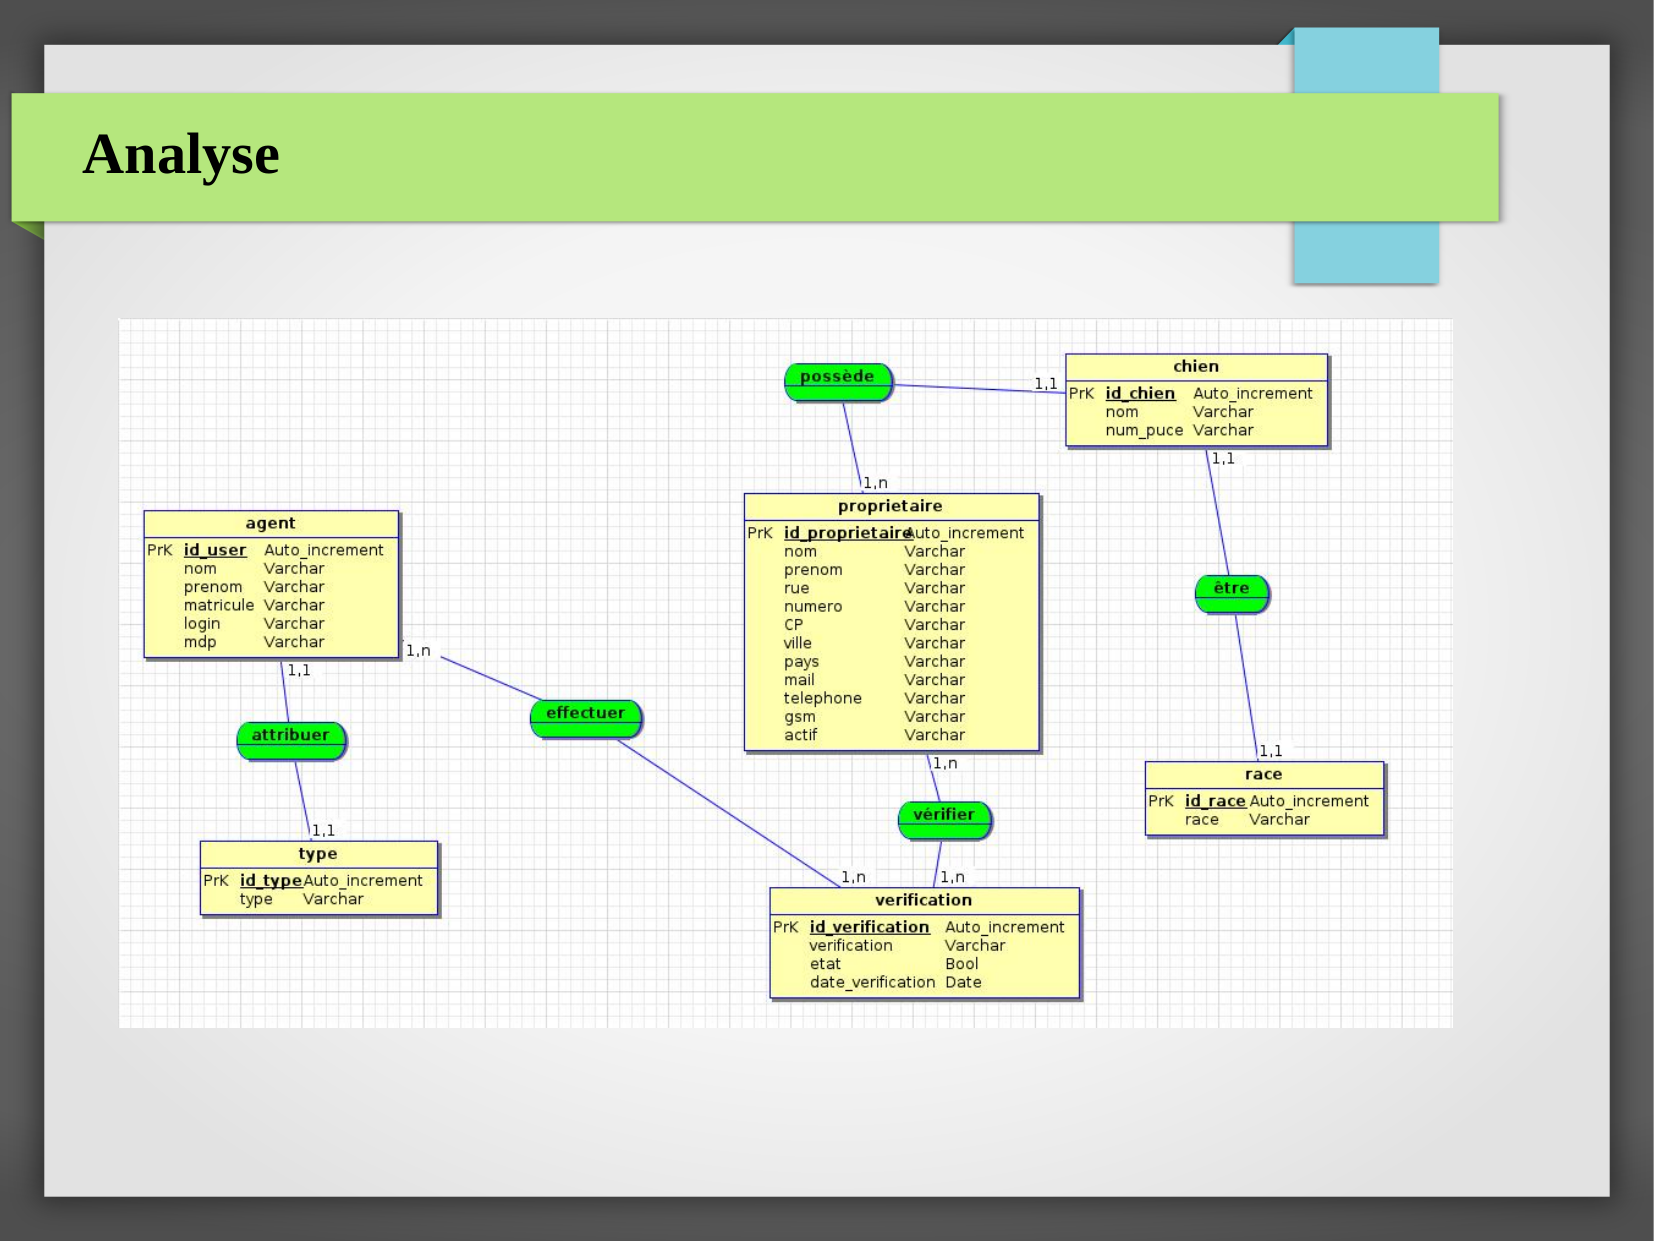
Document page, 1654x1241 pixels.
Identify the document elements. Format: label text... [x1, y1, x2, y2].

picture [0, 0, 1654, 1241]
title Analyse [82, 94, 1264, 213]
